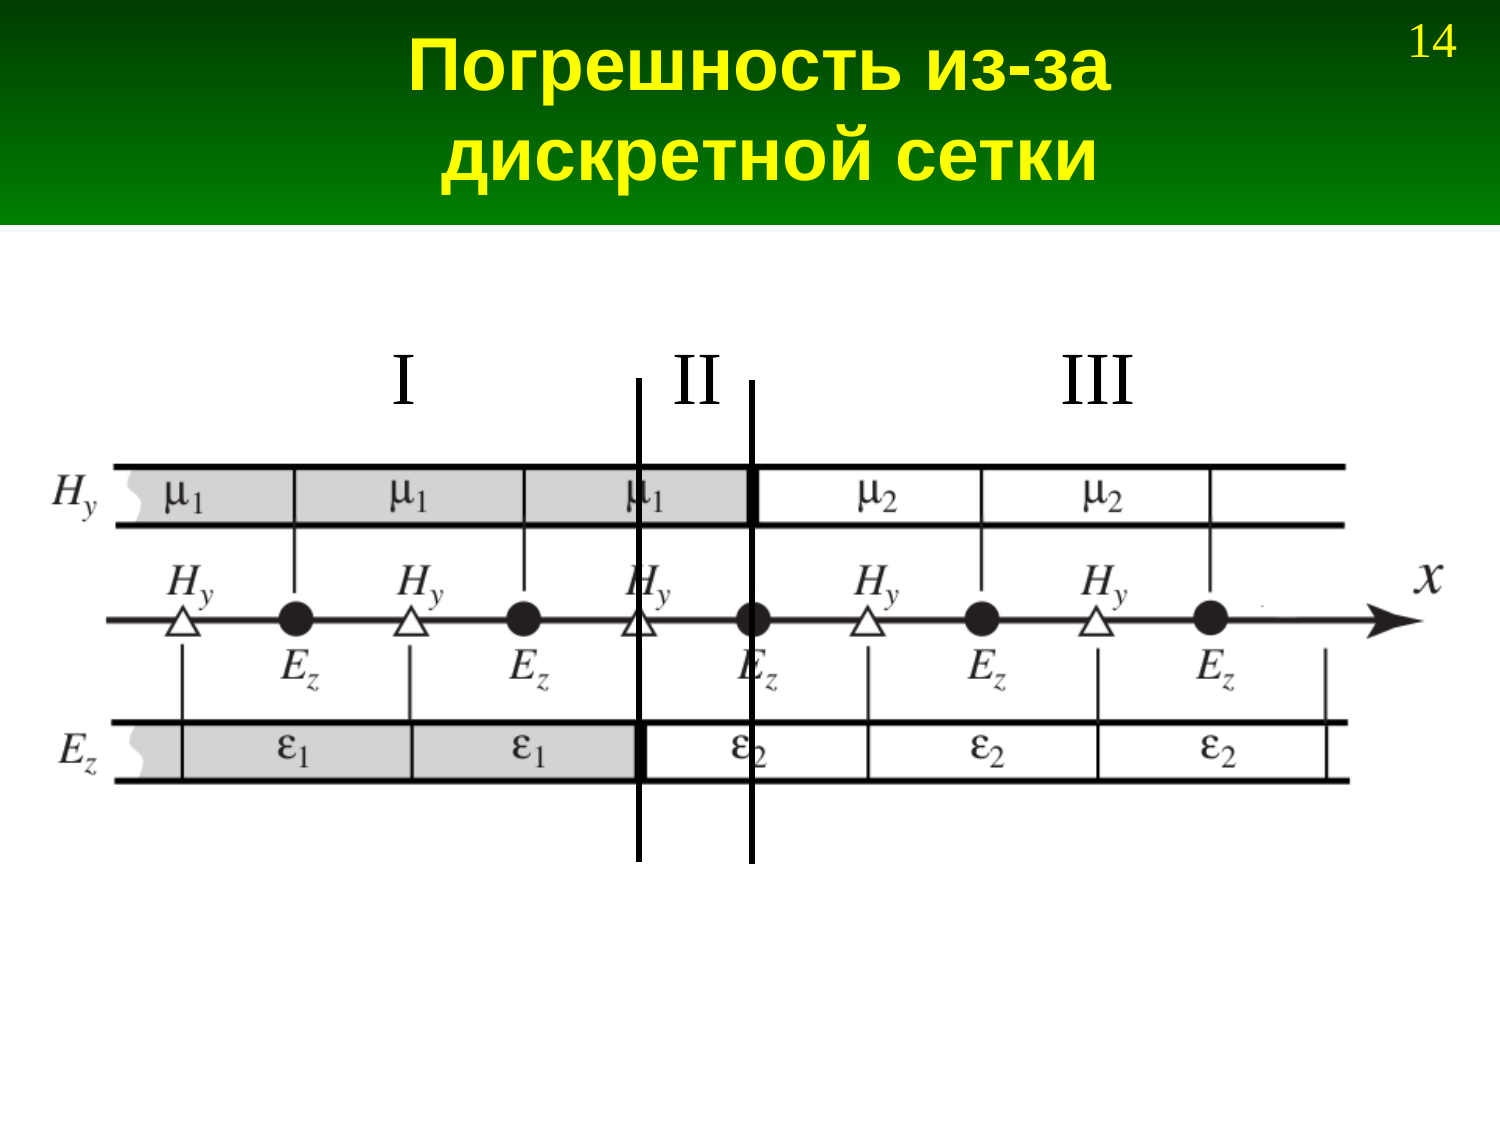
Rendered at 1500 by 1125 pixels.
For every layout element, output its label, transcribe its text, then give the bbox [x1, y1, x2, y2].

picture [642, 436, 749, 802]
text_box I [376, 321, 432, 427]
picture [755, 436, 1465, 802]
picture [35, 436, 636, 802]
text_box III [1045, 321, 1151, 427]
text_box II [657, 321, 738, 427]
title Погрешность из-за дискретной сетки [100, 7, 1441, 204]
